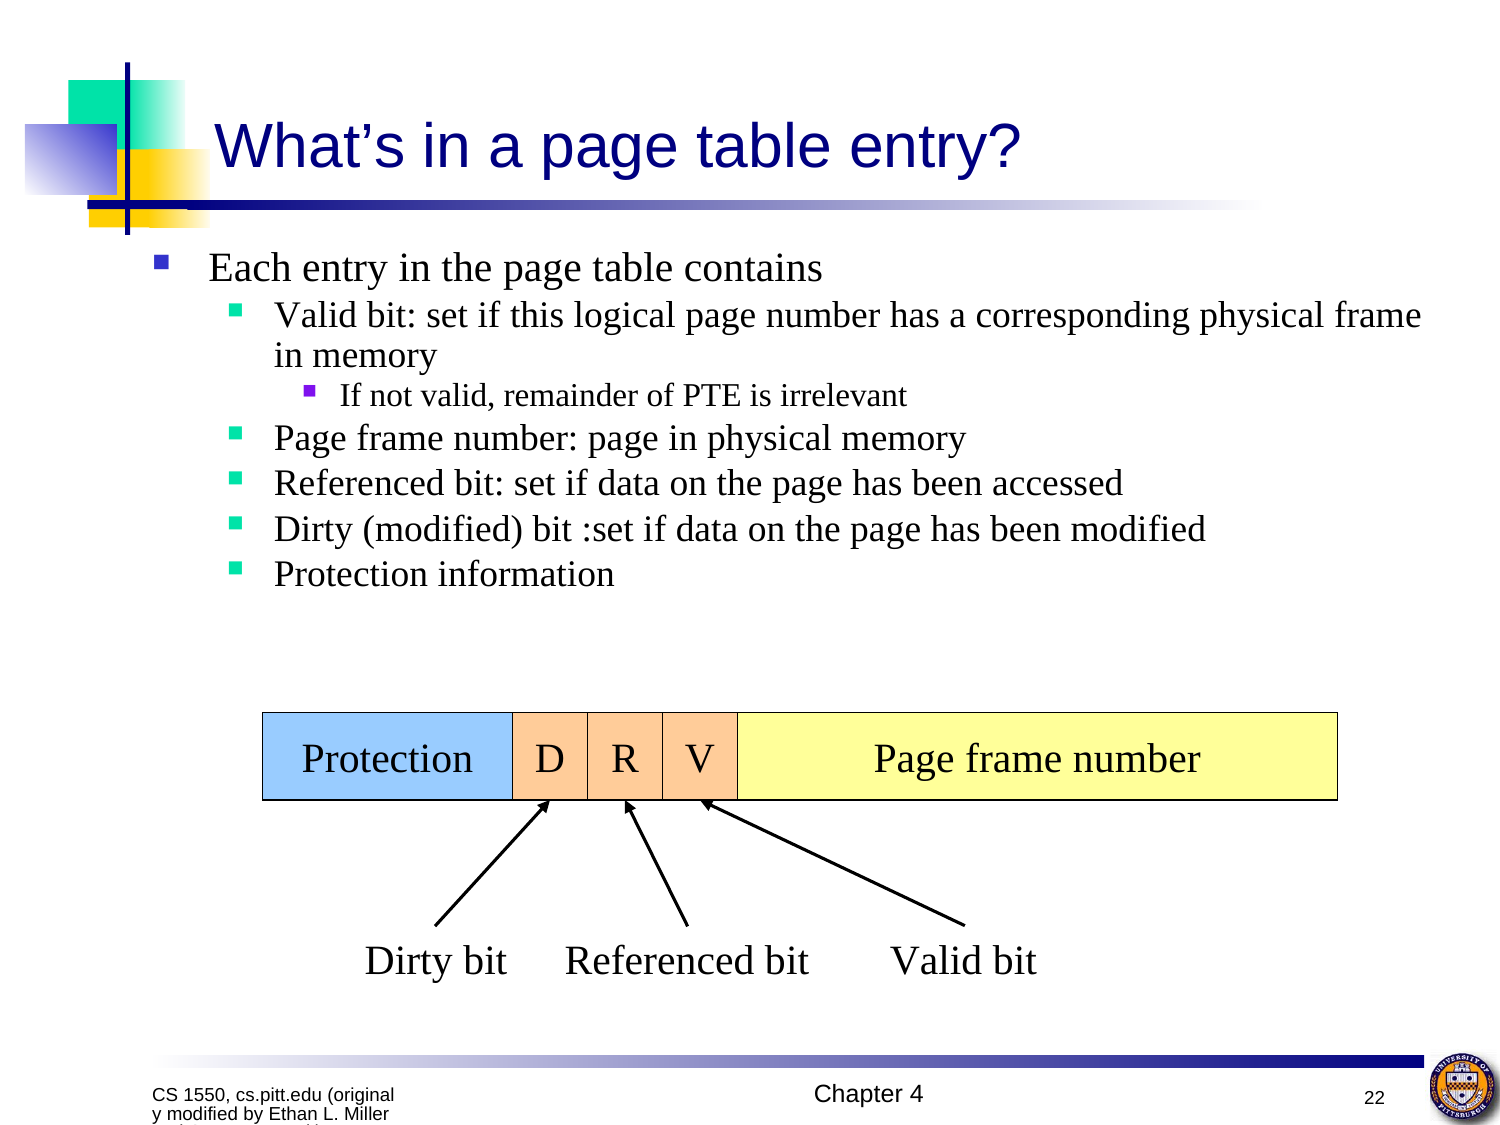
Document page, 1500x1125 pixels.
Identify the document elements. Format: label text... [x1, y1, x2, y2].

list Each entry in the page table contains Valid bit: set if this logical page number has a corresponding physical frame in memory If not valid, remainder of PTE is irrelevant Page frame number: page in physical memory Referenced bit: set if data on the page has been accessed Dirty (modified) bit :set if data on the page has been modified Protection information [137, 237, 1469, 632]
text_box D [513, 712, 588, 801]
text_box Dirty bit [349, 924, 523, 991]
text_box V [663, 712, 738, 801]
text_box Referenced bit [549, 924, 825, 991]
text_box Protection [262, 712, 513, 801]
title What’s in a page table entry? [200, 87, 1476, 188]
text_box R [588, 712, 663, 801]
text_box Page frame number [738, 712, 1338, 801]
text_box Valid bit [874, 924, 1052, 991]
picture [1425, 1049, 1500, 1125]
